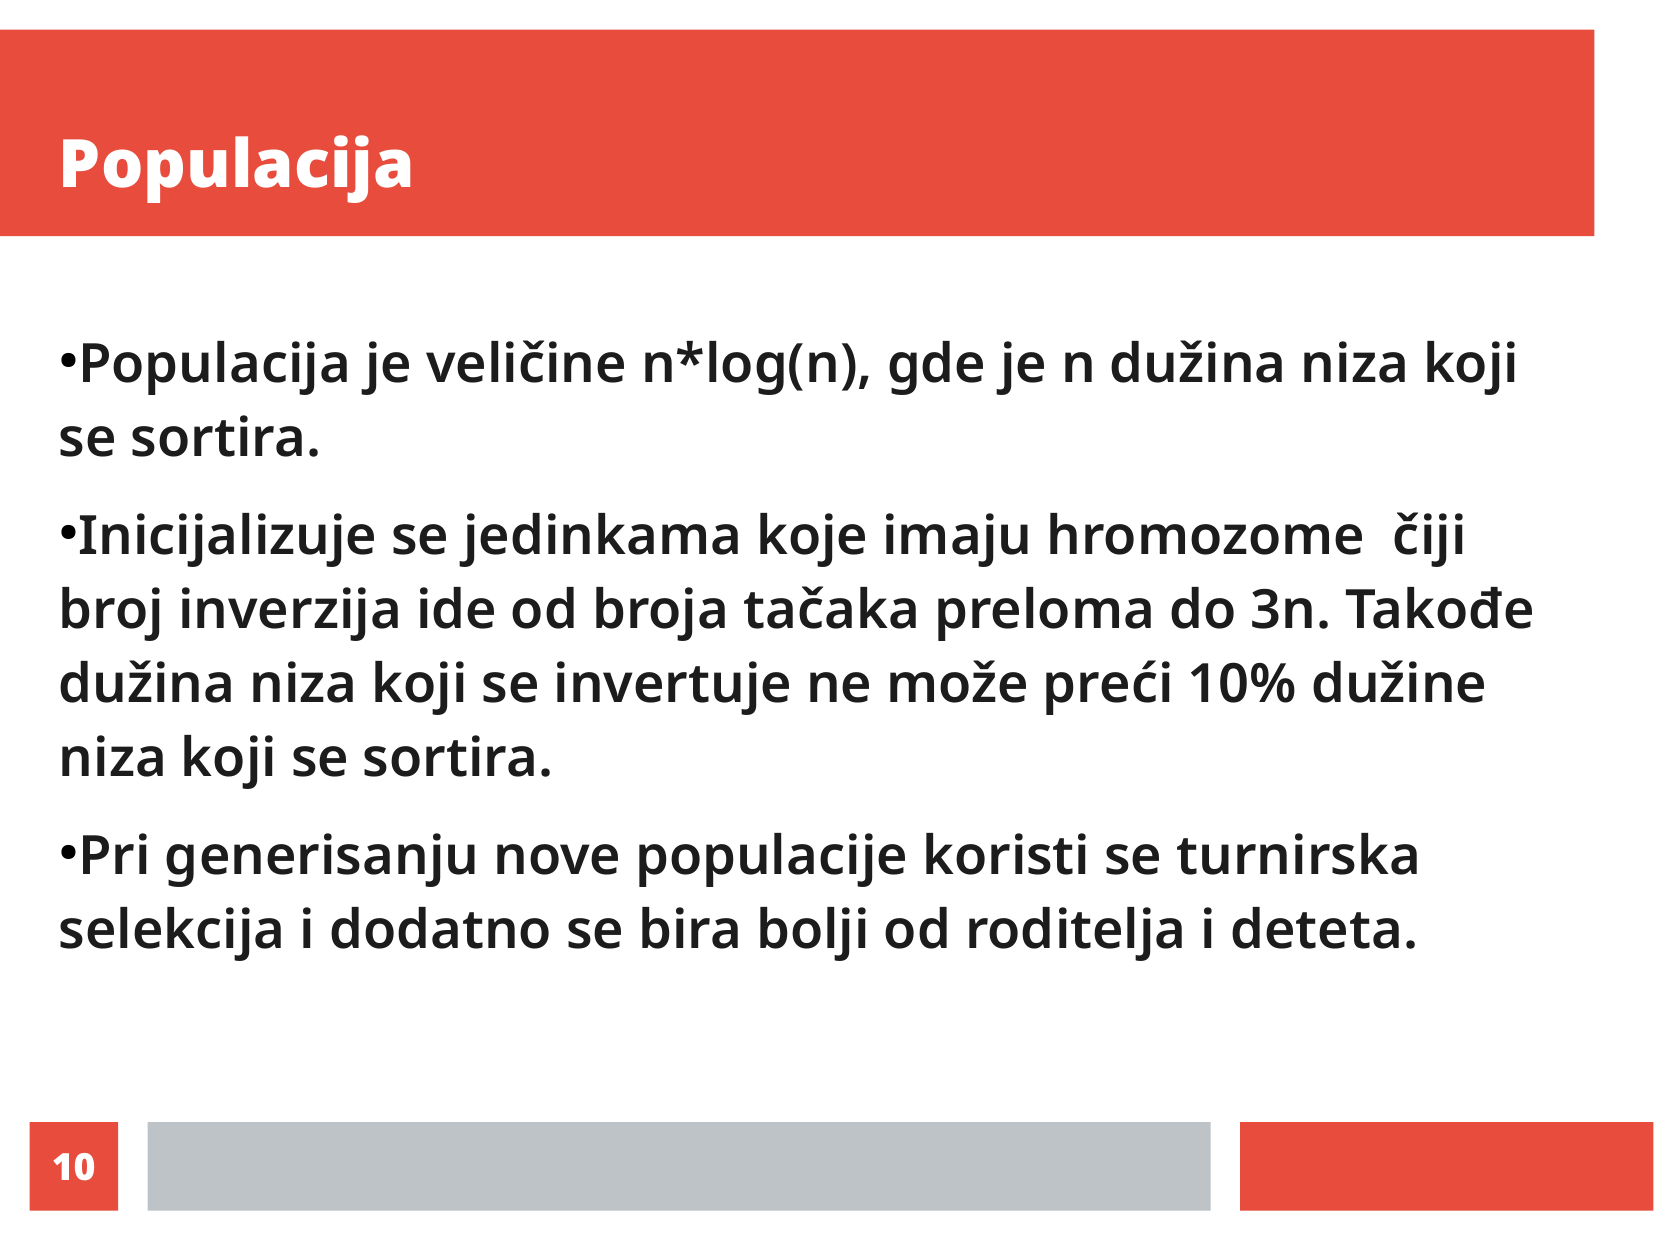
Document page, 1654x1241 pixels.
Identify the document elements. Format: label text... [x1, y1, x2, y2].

title Populacija [59, 59, 1595, 207]
list Populacija je veličine n*log(n), gde je n dužina niza koji se sortira. Inicijalizuje se jedinkama koje imaju hromozome čiji broj inverzija ide od broja tačaka preloma do 3n. Takođe dužina niza koji se invertuje ne može preći 10% dužine niza koji se sortira. Pri generisanju nove populacije koristi se turnirska selekcija i dodatno se bira bolji od roditelja i deteta. [59, 324, 1565, 1093]
